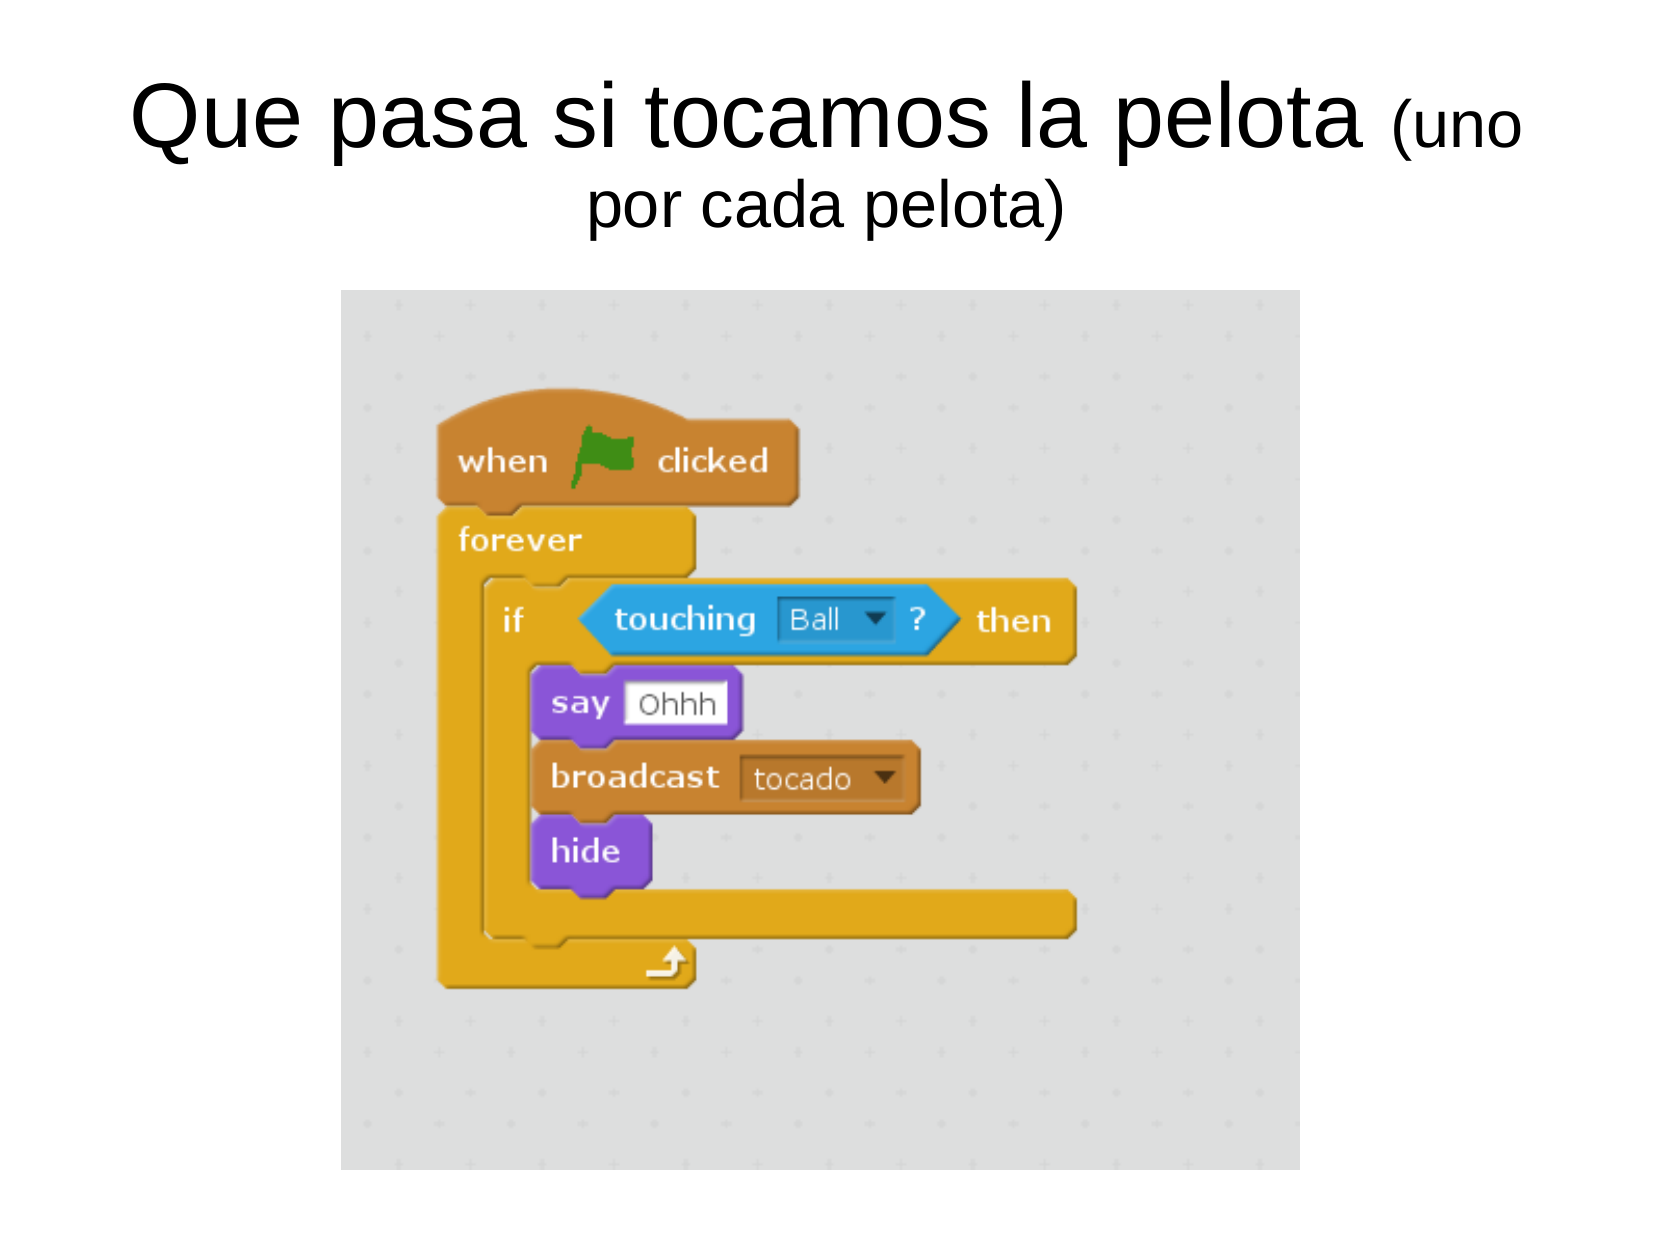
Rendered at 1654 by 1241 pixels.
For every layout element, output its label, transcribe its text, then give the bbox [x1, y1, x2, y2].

picture [341, 290, 1300, 1171]
title Que pasa si tocamos la pelota (uno por cada pelota) [82, 49, 1571, 257]
